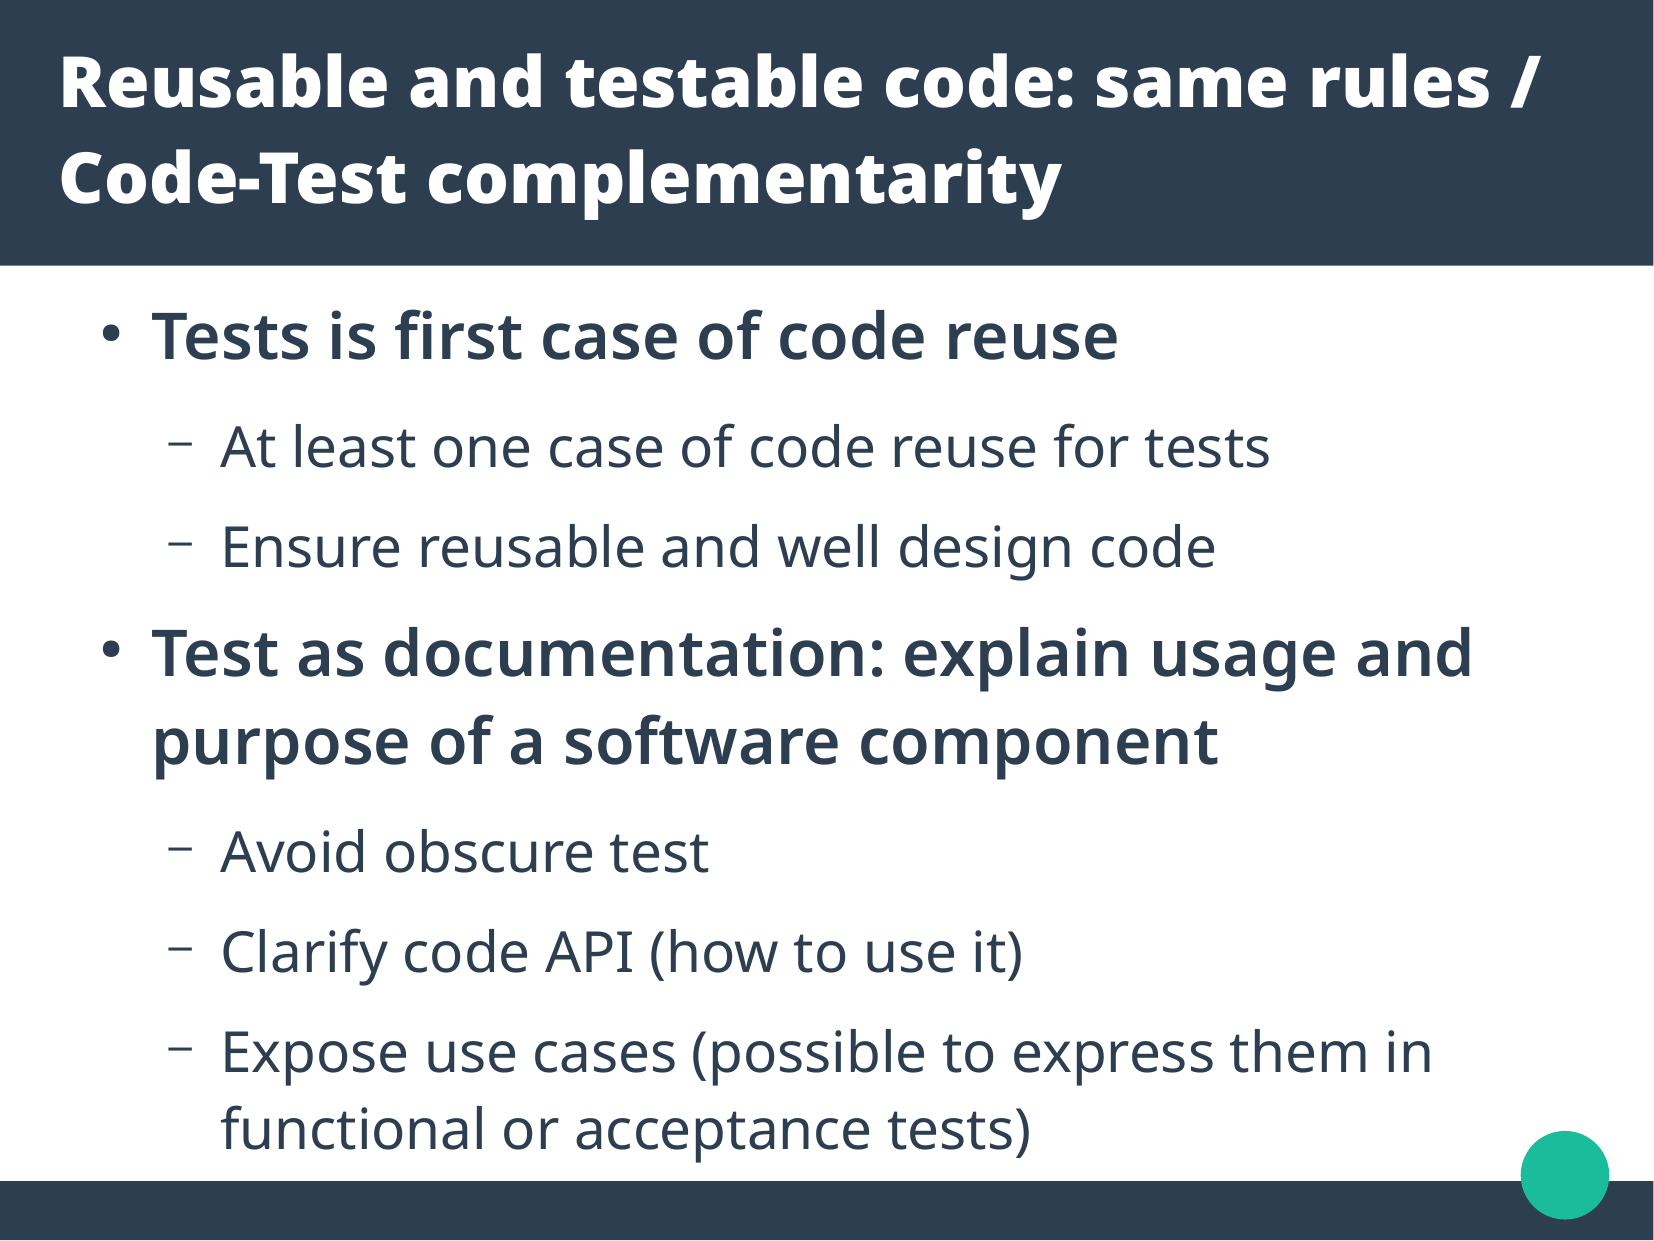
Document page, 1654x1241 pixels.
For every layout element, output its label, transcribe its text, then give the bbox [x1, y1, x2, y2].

title Reusable and testable code: same rules / Code-Test complementarity [59, 49, 1595, 207]
list Tests is first case of code reuse At least one case of code reuse for tests Ensure reusable and well design code Test as documentation: explain usage and purpose of a software component Avoid obscure test Clarify code API (how to use it) Expose use cases (possible to express them in functional or acceptance tests) [82, 290, 1571, 1171]
